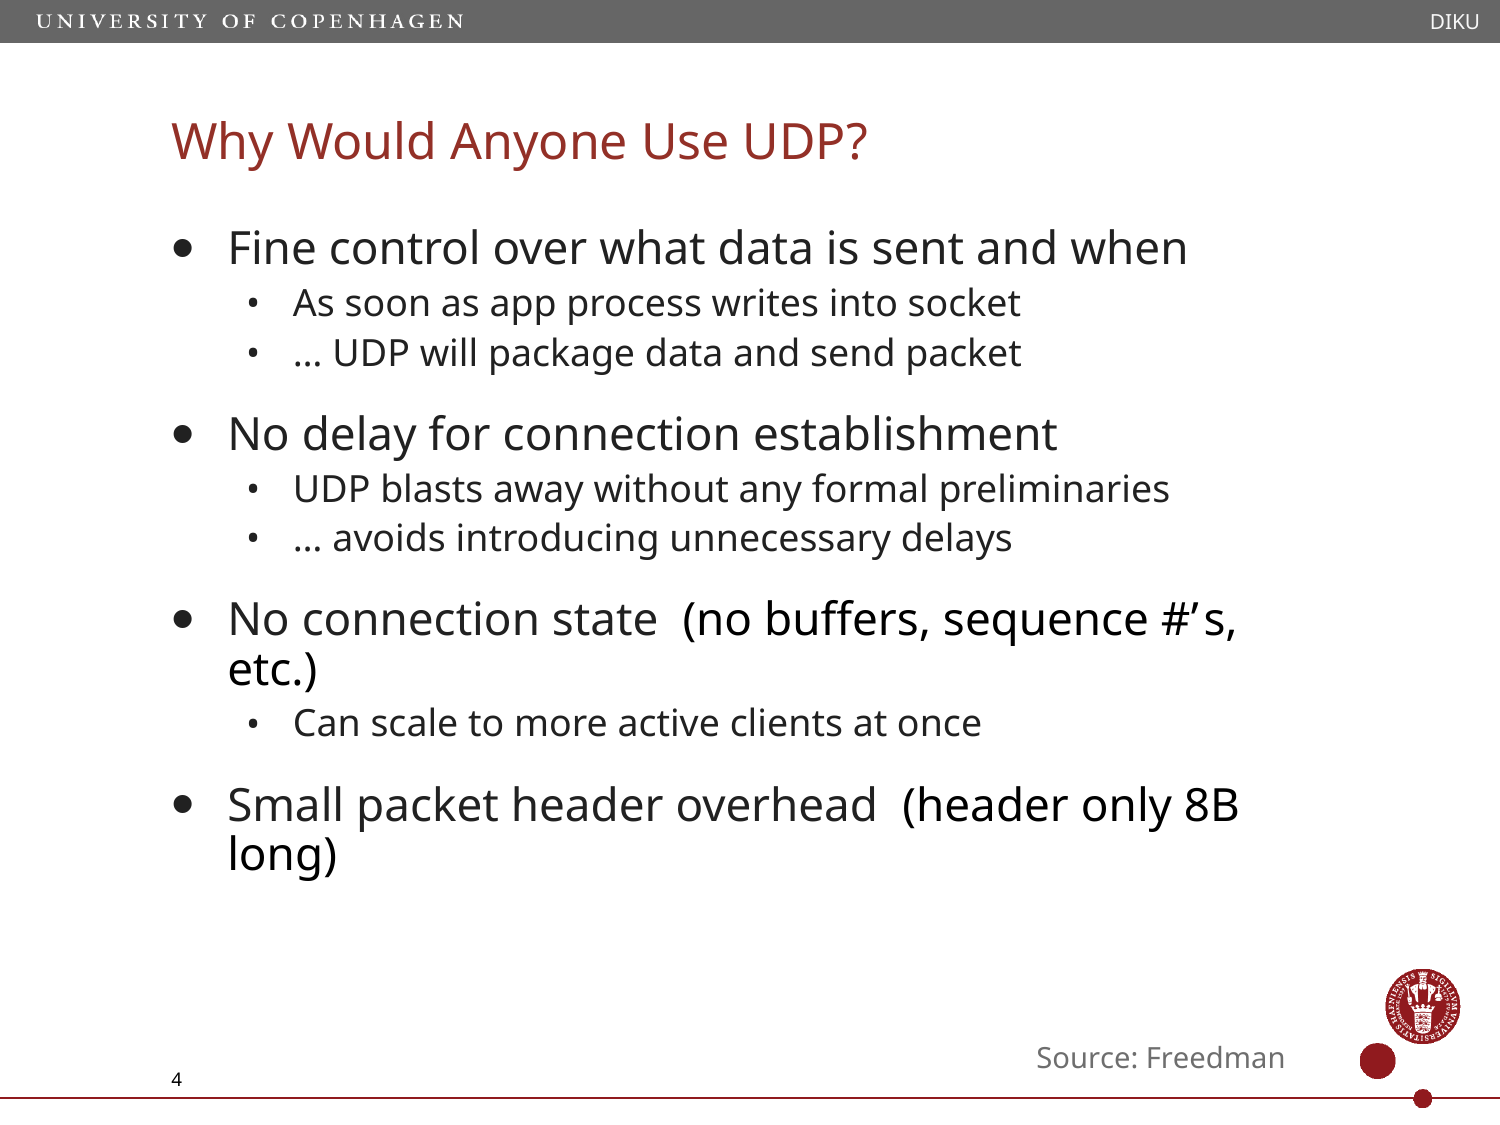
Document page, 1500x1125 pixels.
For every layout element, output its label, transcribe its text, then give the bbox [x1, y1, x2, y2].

text_box DIKU [469, 0, 1495, 43]
text_box Source: Freedman [1021, 1031, 1341, 1083]
text_box <number> [171, 1067, 522, 1092]
list Fine control over what data is sent and when As soon as app process writes into socket … UDP will package data and send packet No delay for connection establishment UDP blasts away without any formal preliminaries … avoids introducing unnecessary delays No connection state (no buffers, sequence #’s, etc.) Can scale to more active clients at once Small packet header overhead (header only 8B long) [171, 225, 1329, 900]
picture [0, 910, 1500, 1122]
title Why Would Anyone Use UDP? [171, 75, 1329, 171]
